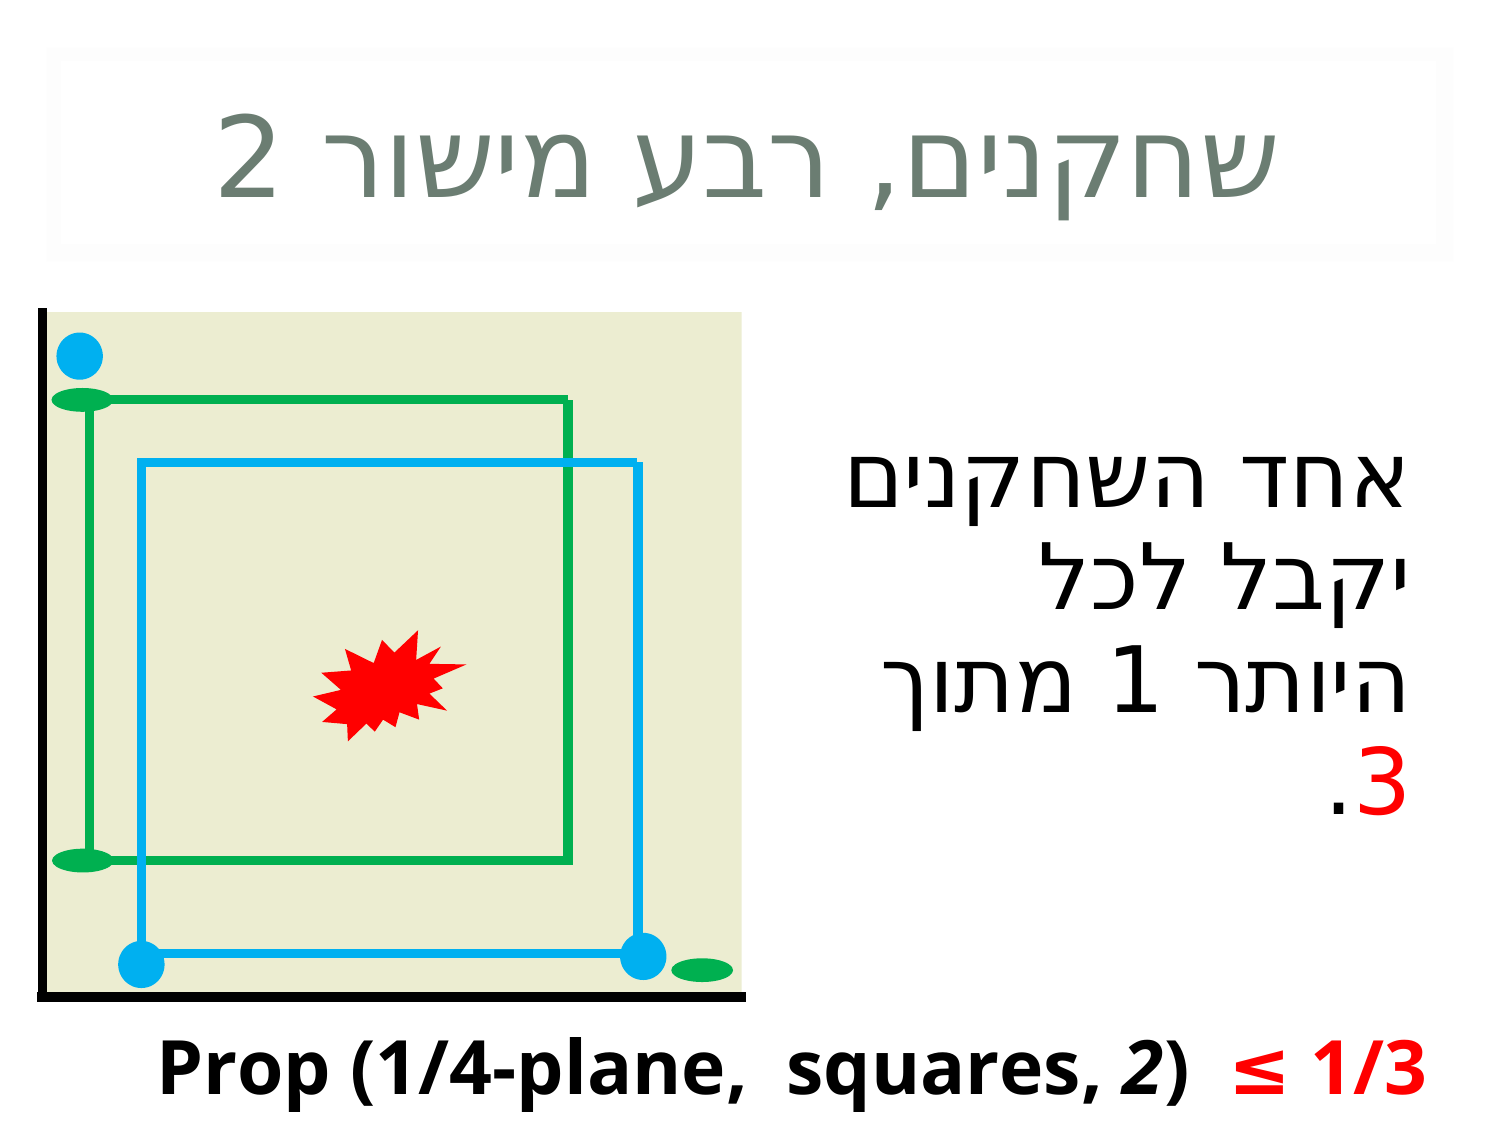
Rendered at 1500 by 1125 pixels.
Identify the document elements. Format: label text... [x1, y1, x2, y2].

text_box 2 שחקנים, רבע מישור [69, 66, 1426, 238]
picture [45, 46, 1455, 263]
text_box אחד השחקנים יקבל לכל היותר 1 מתוך 3. [792, 418, 1427, 843]
text_box Prop (1/4-plane, squares, 2) ≤ 1/3 [141, 1020, 1444, 1120]
text_box [47, 312, 742, 992]
